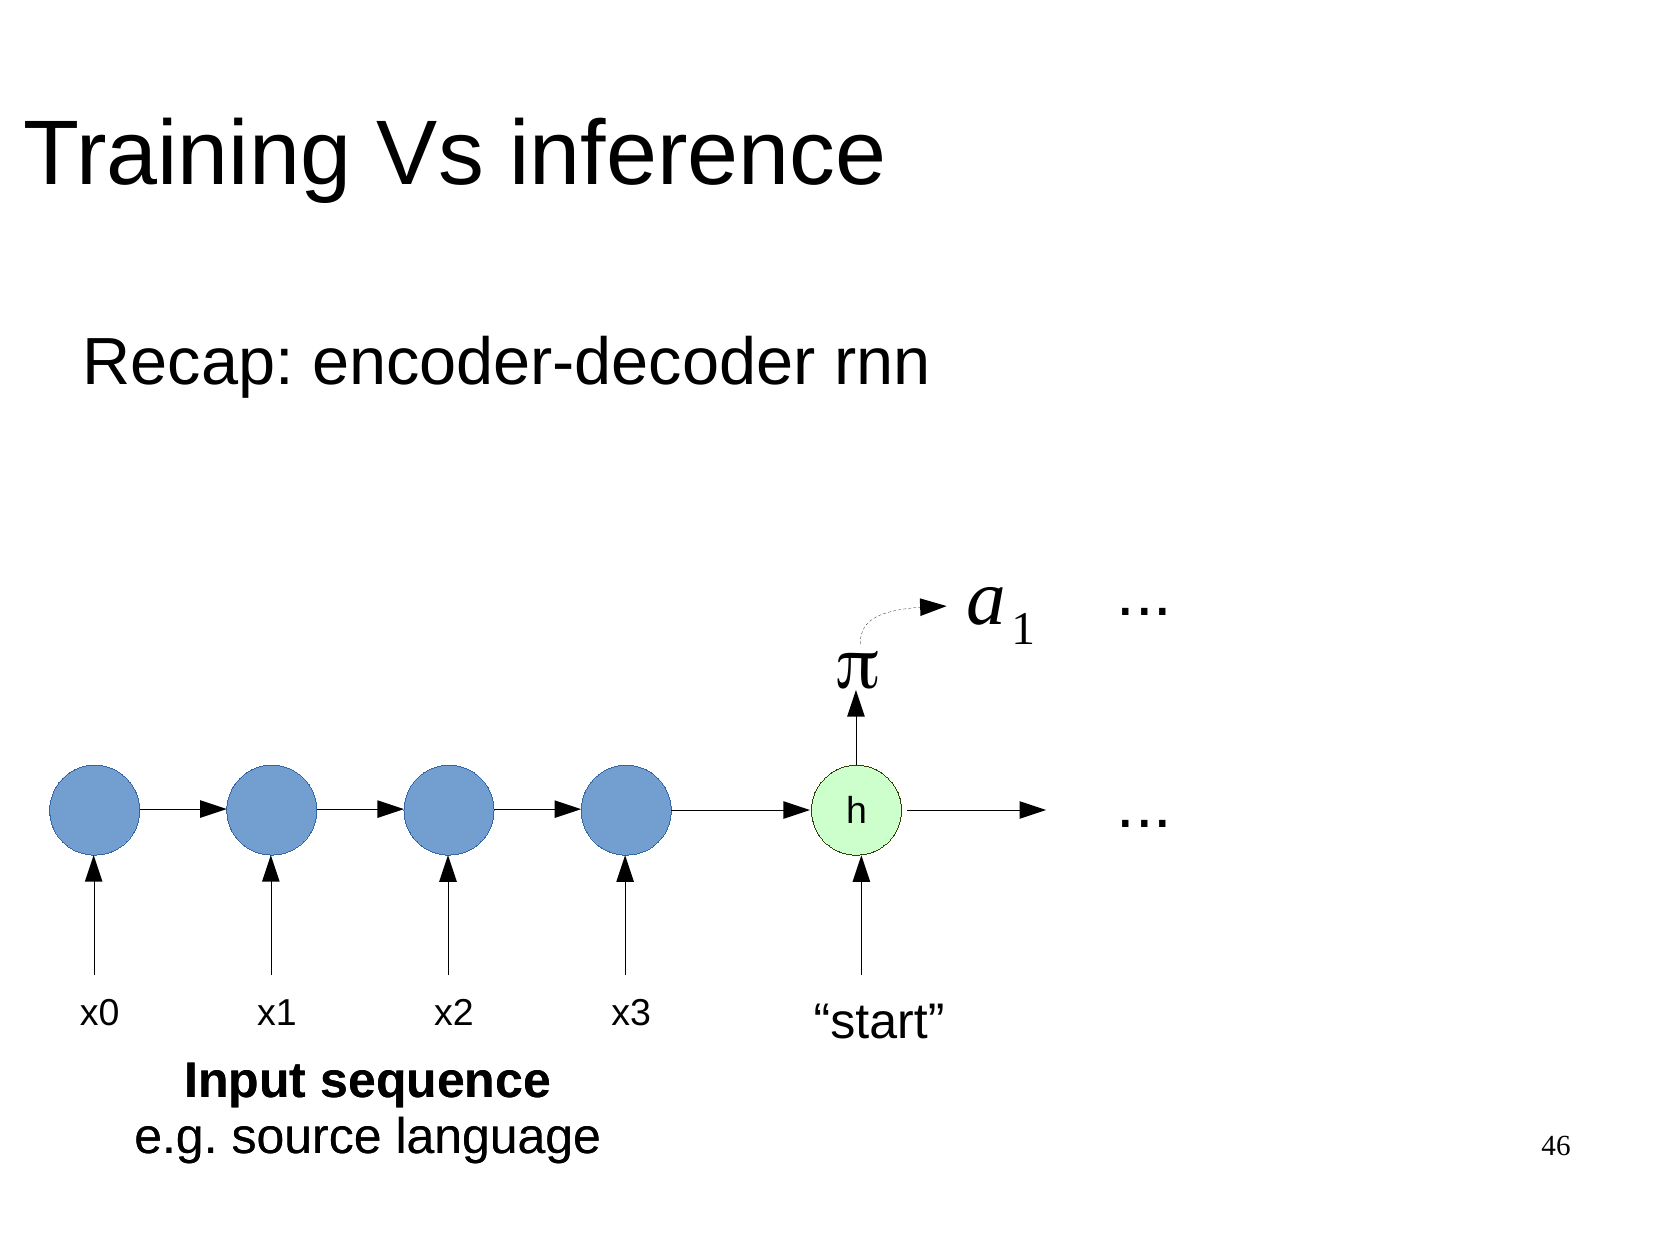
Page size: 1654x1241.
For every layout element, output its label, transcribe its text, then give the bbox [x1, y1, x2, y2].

text_box ... [1102, 759, 1188, 850]
list Recap: encoder-decoder rnn [82, 323, 1301, 1016]
text_box [49, 765, 140, 856]
text_box x3 [596, 984, 666, 1041]
text_box x2 [419, 984, 489, 1041]
text_box “start” [798, 986, 960, 1058]
text_box [581, 765, 672, 856]
chart [816, 644, 904, 691]
text_box h [811, 765, 902, 856]
text_box [403, 765, 495, 856]
title Training Vs inference [23, 49, 1512, 257]
text_box Input sequence e.g. source language [119, 1045, 617, 1173]
chart [946, 555, 1052, 657]
text_box x1 [242, 984, 312, 1041]
text_box ... [1102, 547, 1188, 637]
text_box [226, 765, 317, 856]
text_box x0 [65, 984, 135, 1041]
